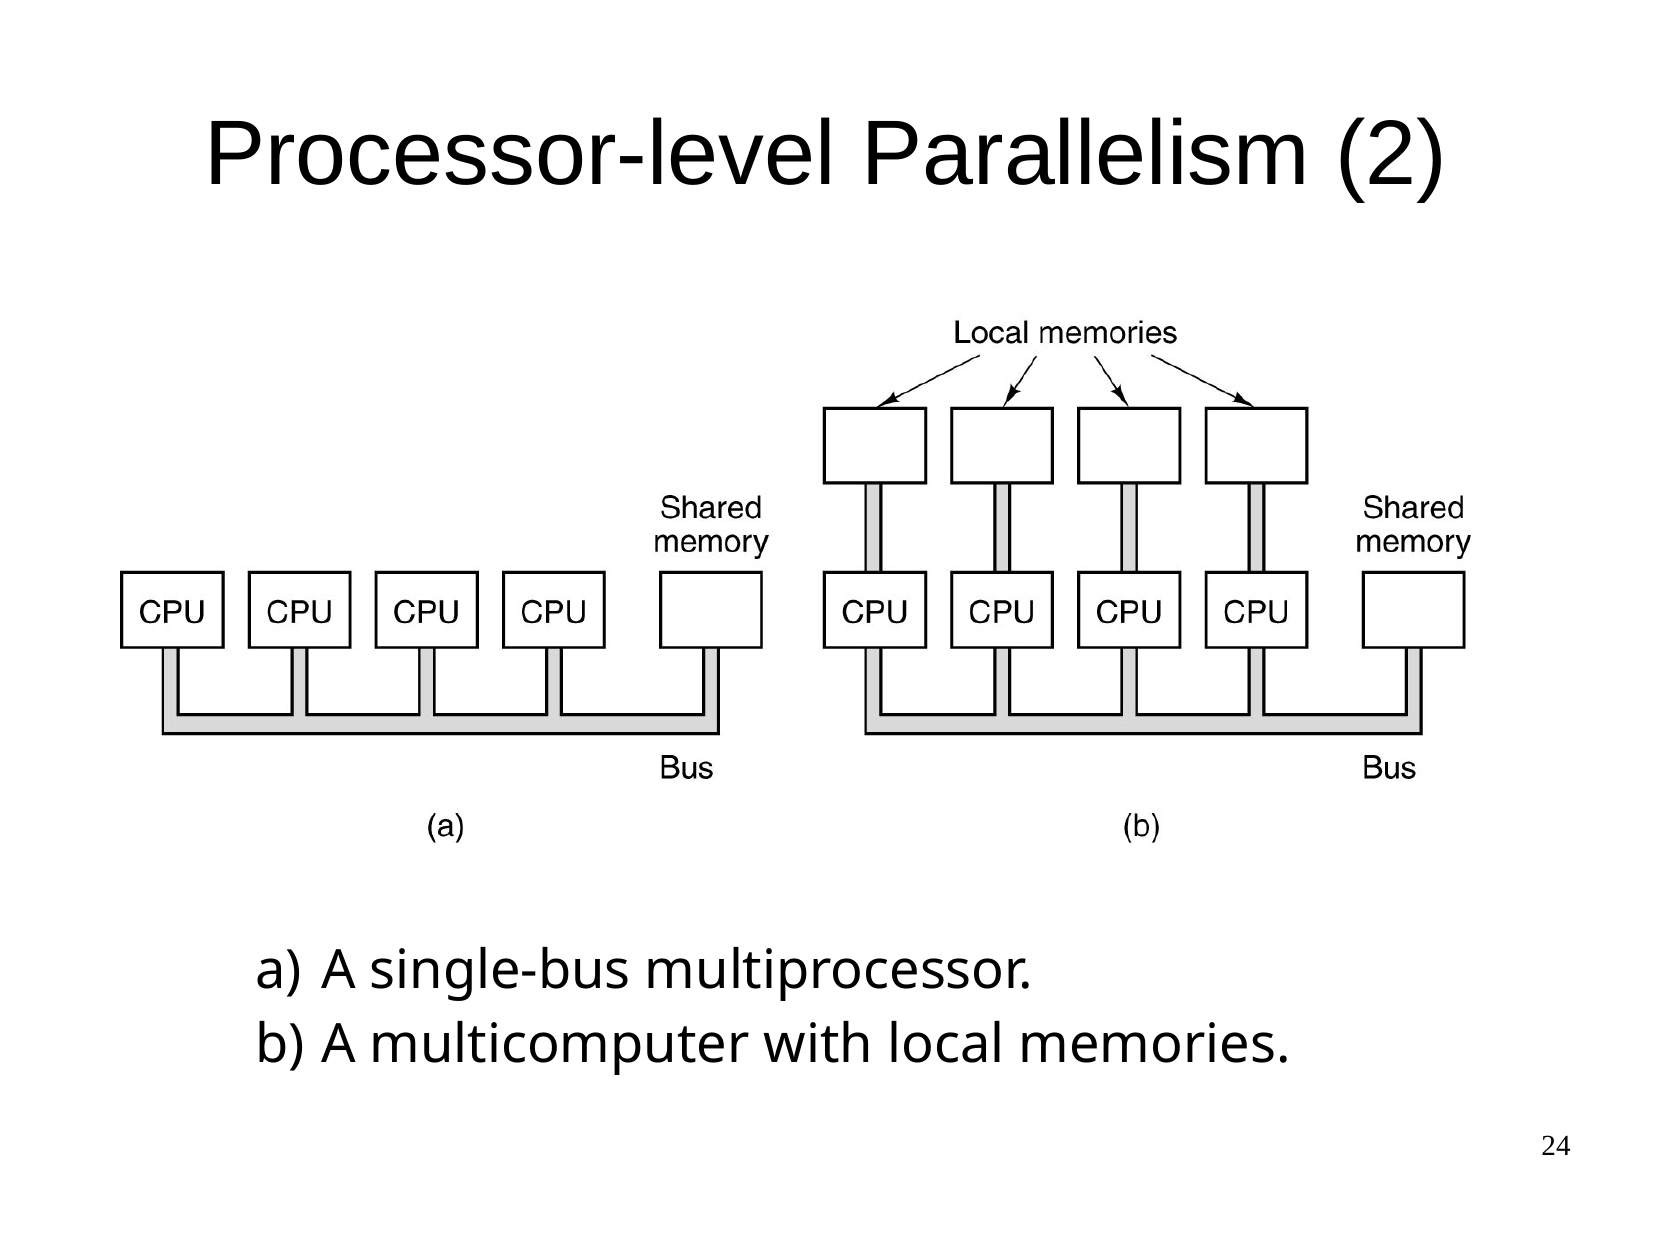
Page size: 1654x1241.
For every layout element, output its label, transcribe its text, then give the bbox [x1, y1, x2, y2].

text_box A single-bus multiprocessor. A multicomputer with local memories. [240, 923, 1280, 1091]
picture [120, 313, 1471, 843]
title Processor-level Parallelism (2) [82, 49, 1571, 257]
